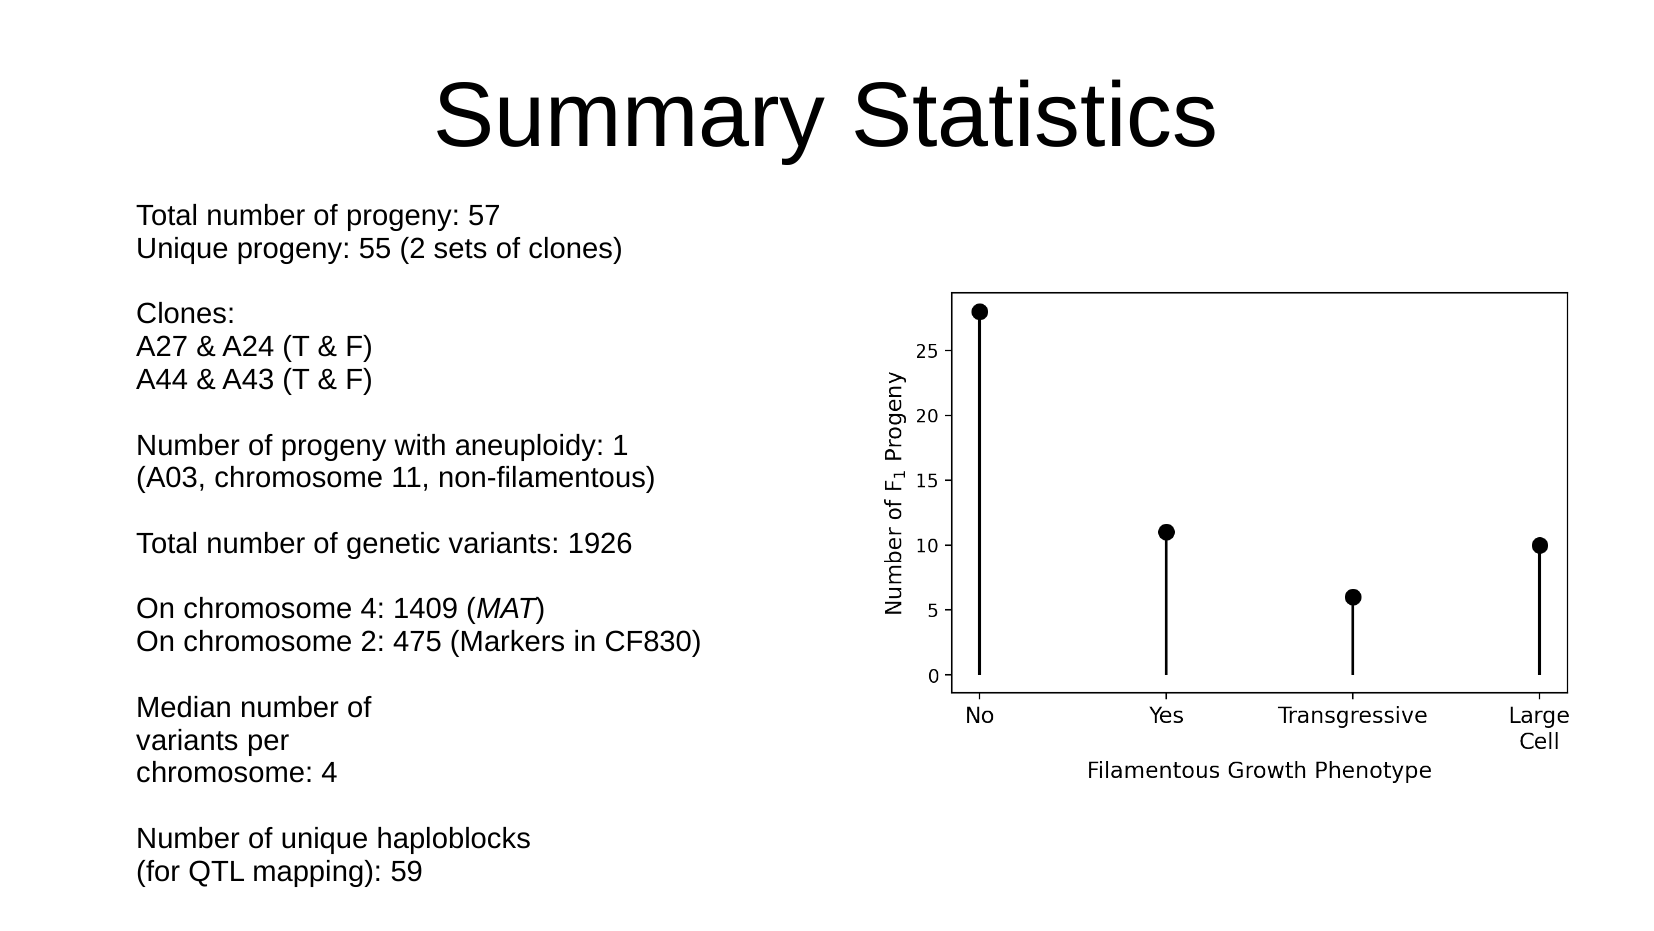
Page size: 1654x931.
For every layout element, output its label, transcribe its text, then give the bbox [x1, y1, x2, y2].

text_box Total number of progeny: 57 Unique progeny: 55 (2 sets of clones) Clones: A27 & A24 (T & F) A44 & A43 (T & F) Number of progeny with aneuploidy: 1 (A03, chromosome 11, non-filamentous) Total number of genetic variants: 1926 On chromosome 4: 1409 (MAT) On chromosome 2: 475 (Markers in CF830) Median number of variants per chromosome: 4 Number of unique haploblocks (for QTL mapping): 59 [121, 191, 976, 931]
picture [976, 280, 1583, 796]
title Summary Statistics [82, 37, 1571, 193]
